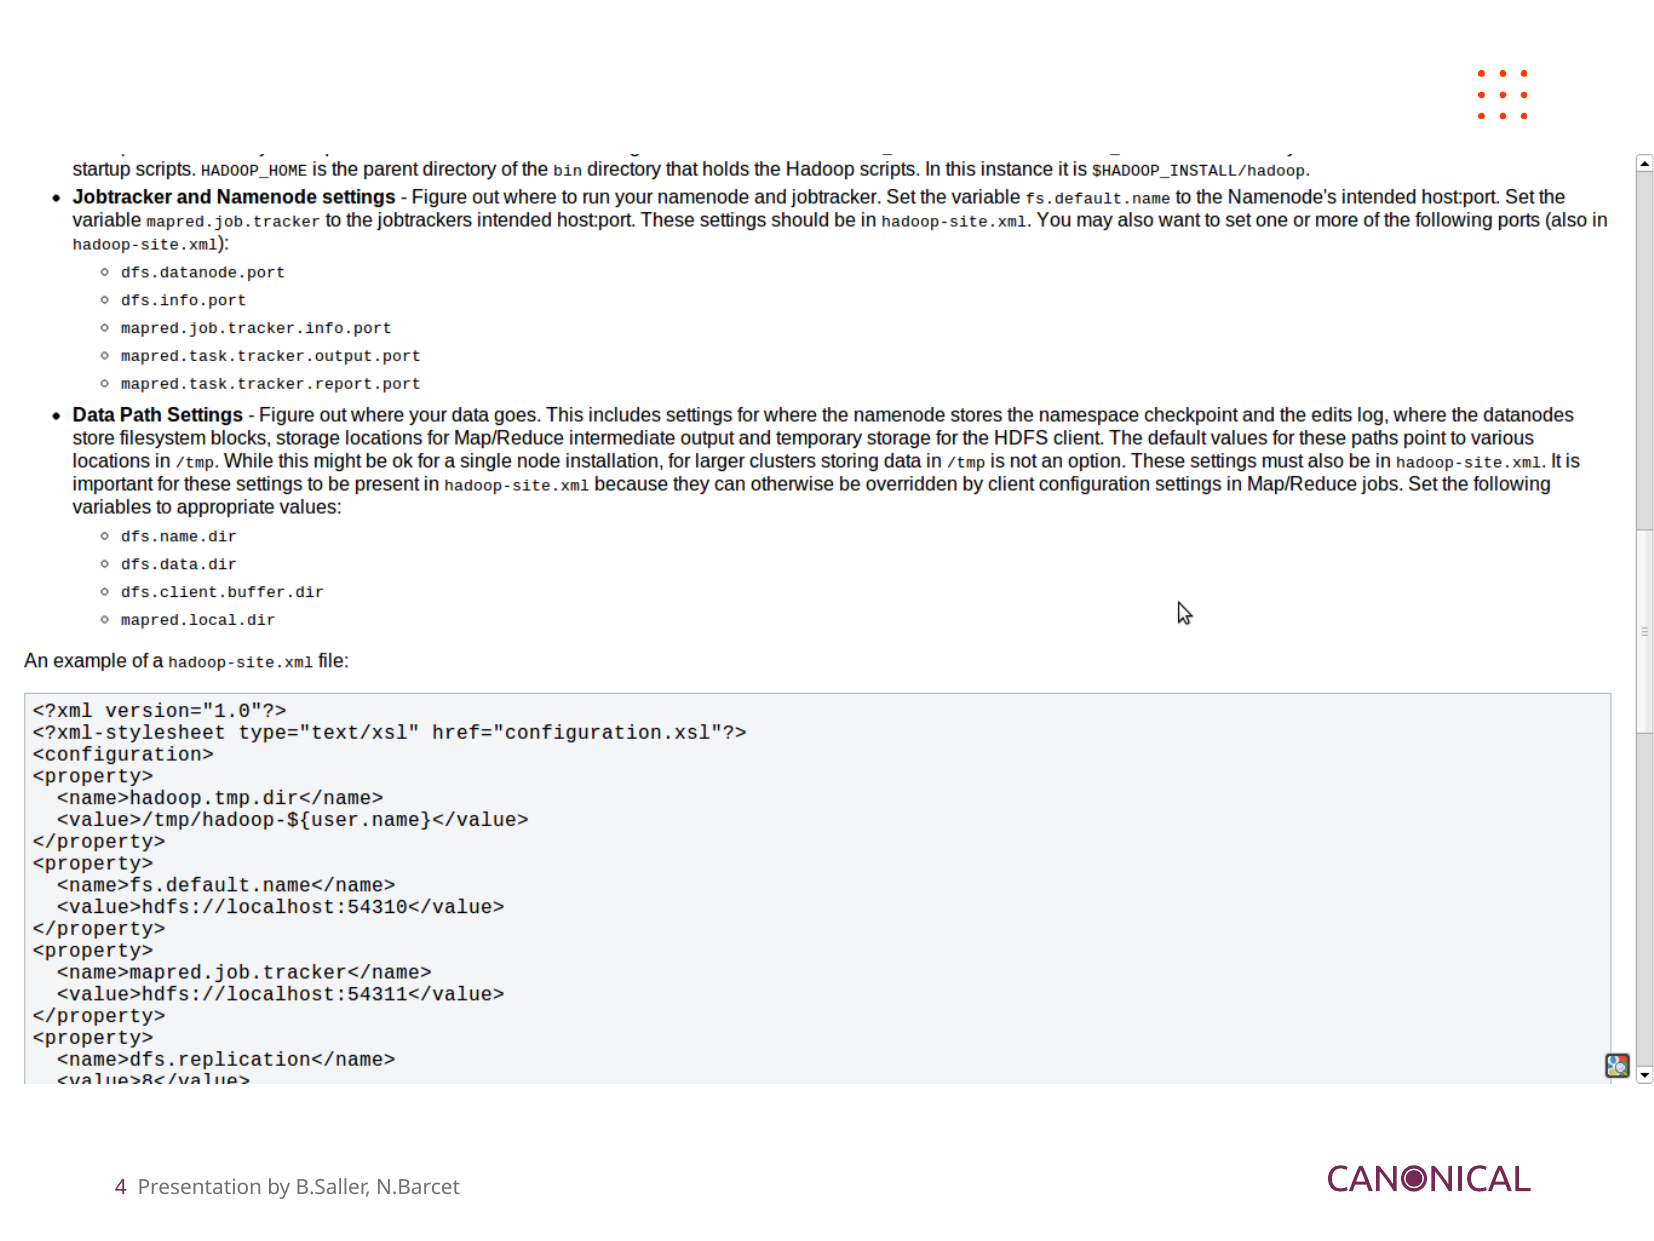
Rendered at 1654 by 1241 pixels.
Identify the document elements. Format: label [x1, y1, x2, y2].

picture [0, 154, 1654, 1084]
picture [1478, 70, 1527, 119]
